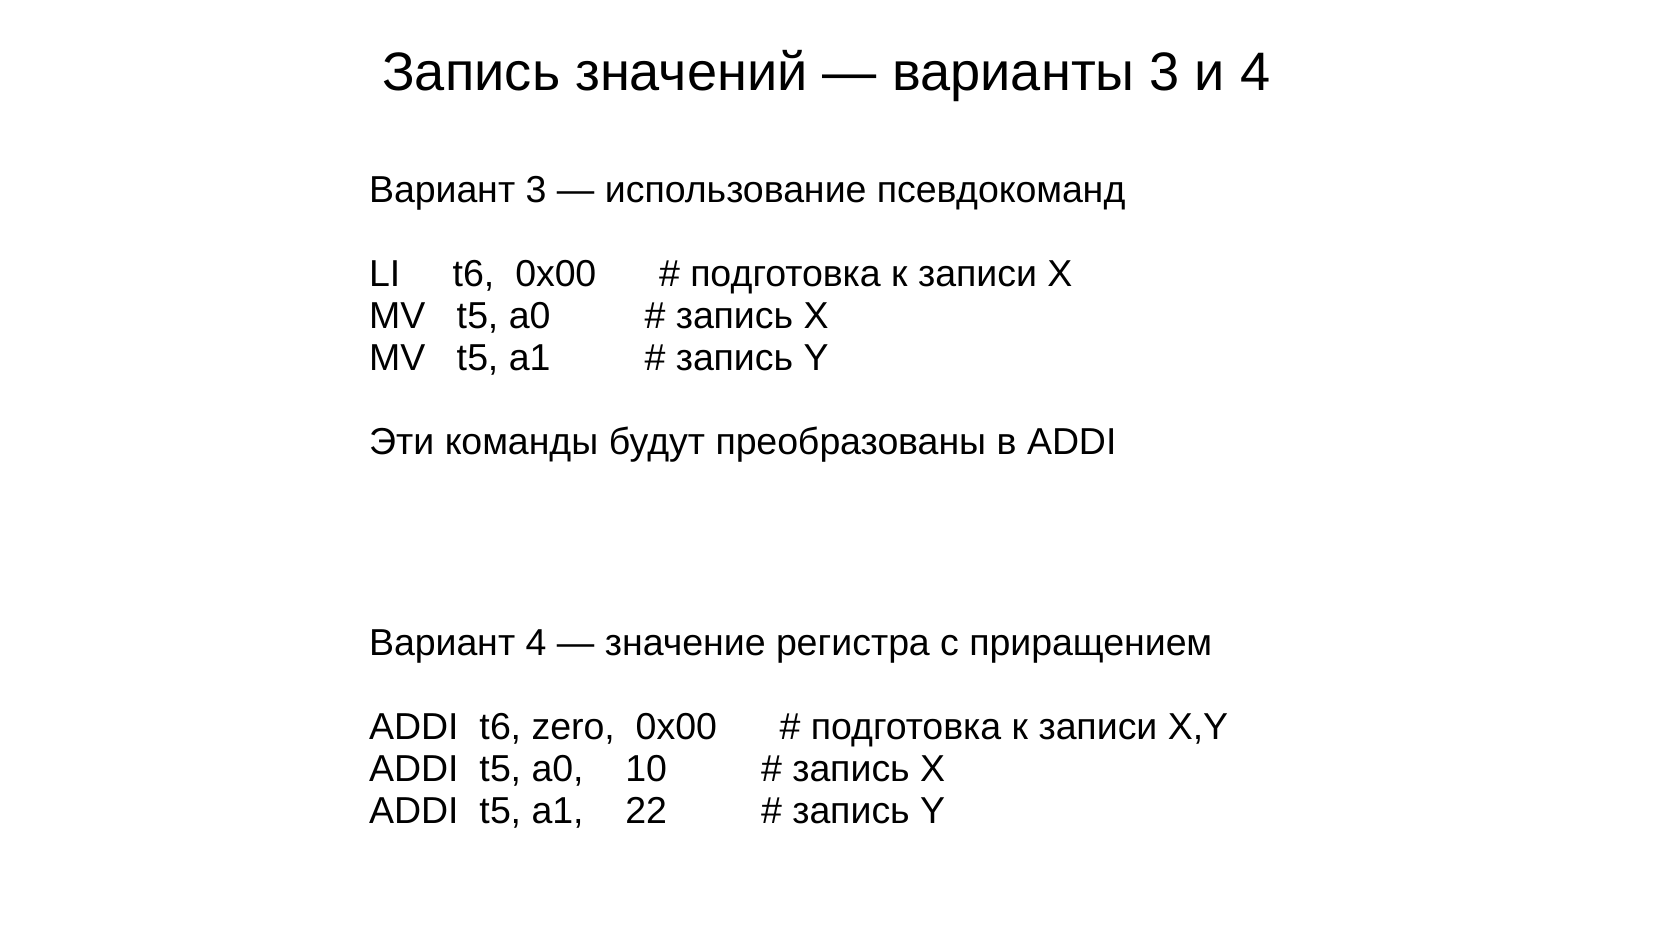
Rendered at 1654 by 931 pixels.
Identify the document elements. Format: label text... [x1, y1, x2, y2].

text_box Вариант 3 — использование псевдокоманд LI t6, 0x00 # подготовка к записи X MV t5, a0 # запись X MV t5, a1 # запись Y Эти команды будут преобразованы в ADDI [354, 161, 1209, 509]
title Запись значений — варианты 3 и 4 [82, 37, 1571, 107]
text_box Вариант 4 — значение регистра с приращением ADDI t6, zero, 0x00 # подготовка к записи X,Y ADDI t5, a0, 10 # запись X ADDI t5, a1, 22 # запись Y [354, 614, 1245, 837]
